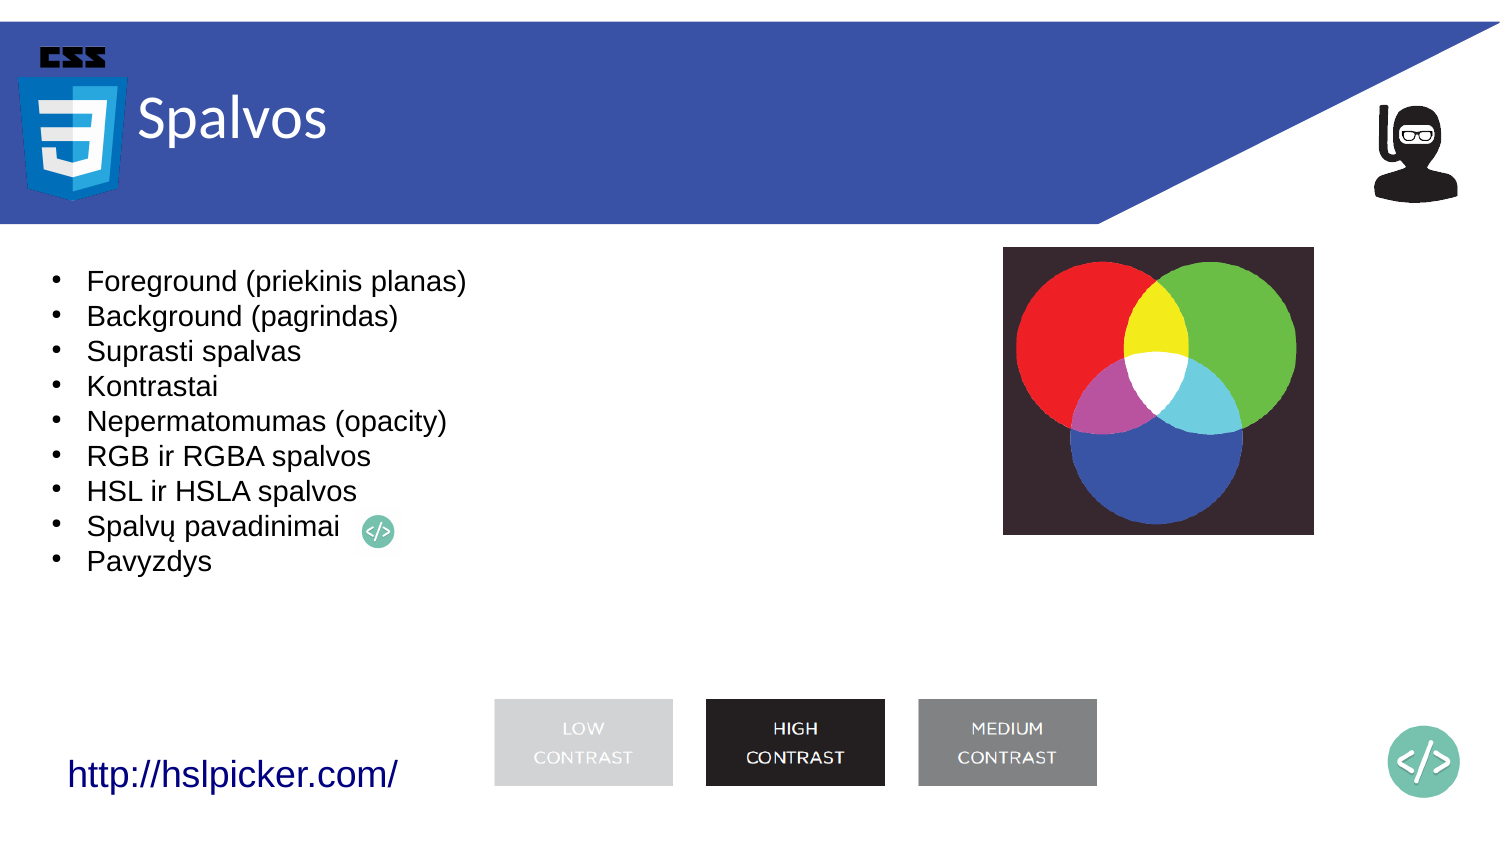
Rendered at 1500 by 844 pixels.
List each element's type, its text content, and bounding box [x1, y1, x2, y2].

text_box http://hslpicker.com/ [52, 746, 414, 804]
title Spalvos [128, 72, 1500, 167]
picture [484, 689, 1111, 804]
text_box [1096, 167, 1500, 227]
picture [1003, 247, 1314, 535]
picture [1326, 167, 1500, 211]
text_box Foreground (priekinis planas) Background (pagrindas) Suprasti spalvas Kontrastai Nepermatomumas (opacity) RGB ir RGBA spalvos HSL ir HSLA spalvos Spalvų pavadinimai Pavyzdys [36, 247, 1389, 789]
picture [354, 507, 402, 556]
text_box [1404, 23, 1500, 72]
picture [1370, 708, 1477, 815]
picture [17, 46, 128, 201]
